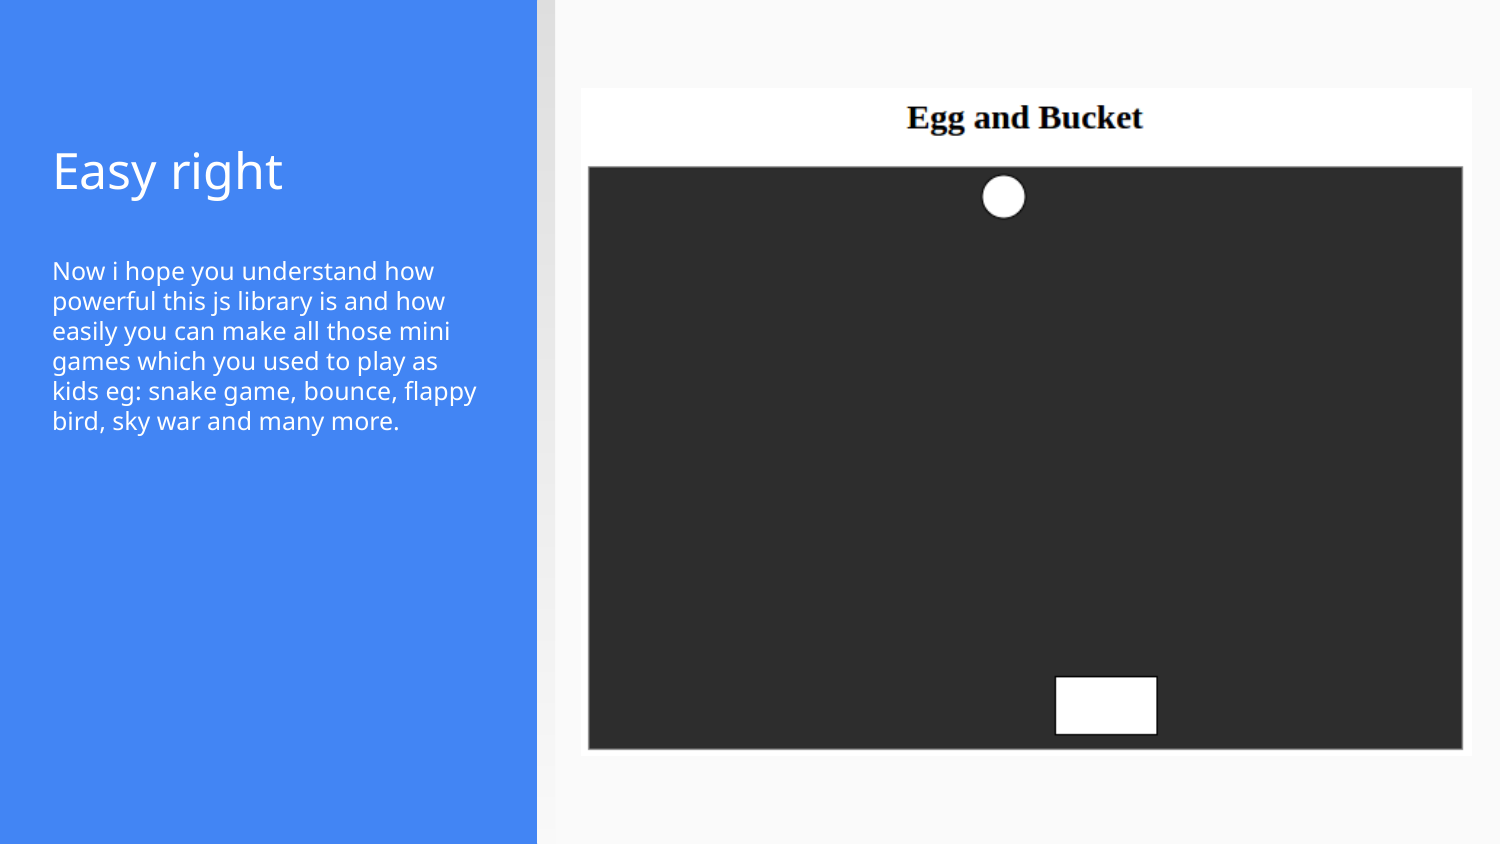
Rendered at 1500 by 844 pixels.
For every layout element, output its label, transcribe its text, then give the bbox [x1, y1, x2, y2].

picture [581, 88, 1472, 756]
title Easy right [37, 58, 498, 216]
list Now i hope you understand how powerful this js library is and how easily you can make all those mini games which you used to play as kids eg: snake game, bounce, flappy bird, sky war and many more. [37, 240, 498, 760]
